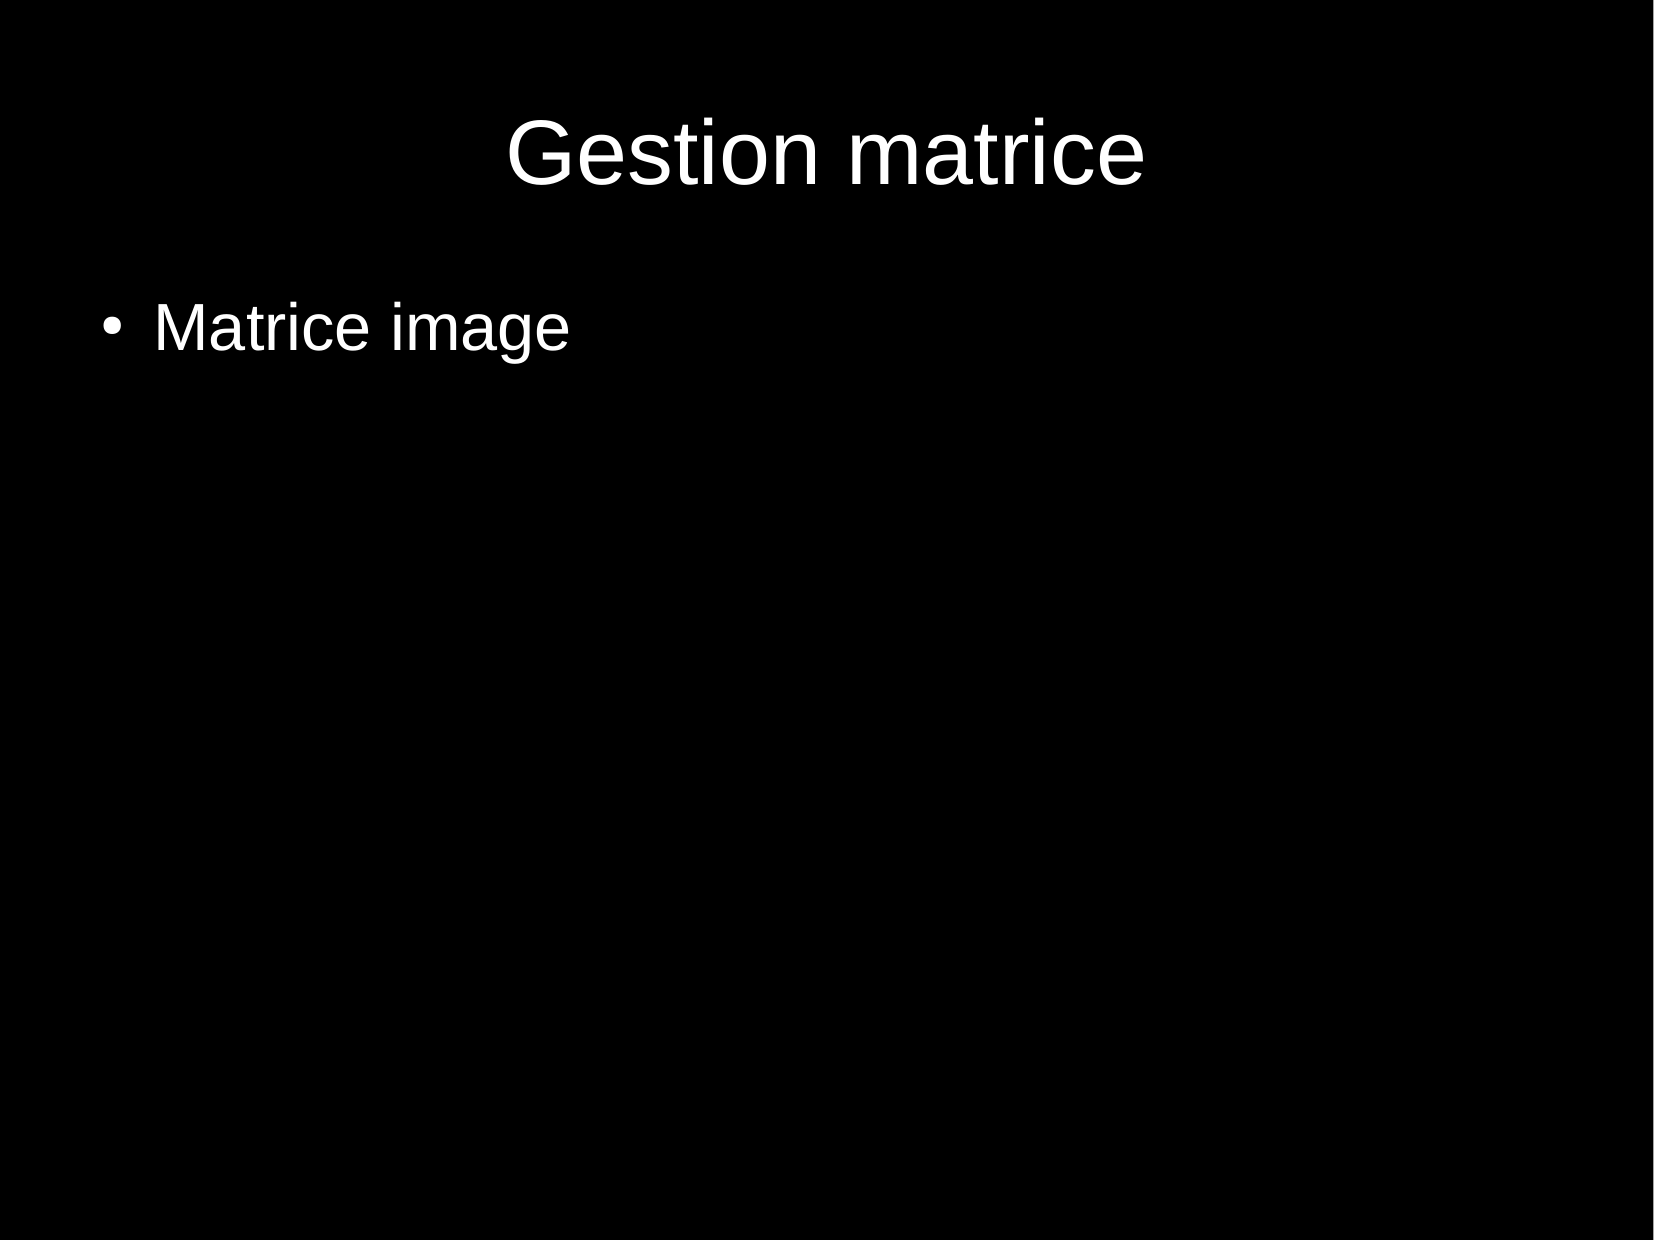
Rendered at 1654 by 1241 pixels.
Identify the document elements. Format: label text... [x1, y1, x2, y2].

title Gestion matrice [82, 49, 1571, 257]
list Matrice image [82, 290, 1571, 1109]
